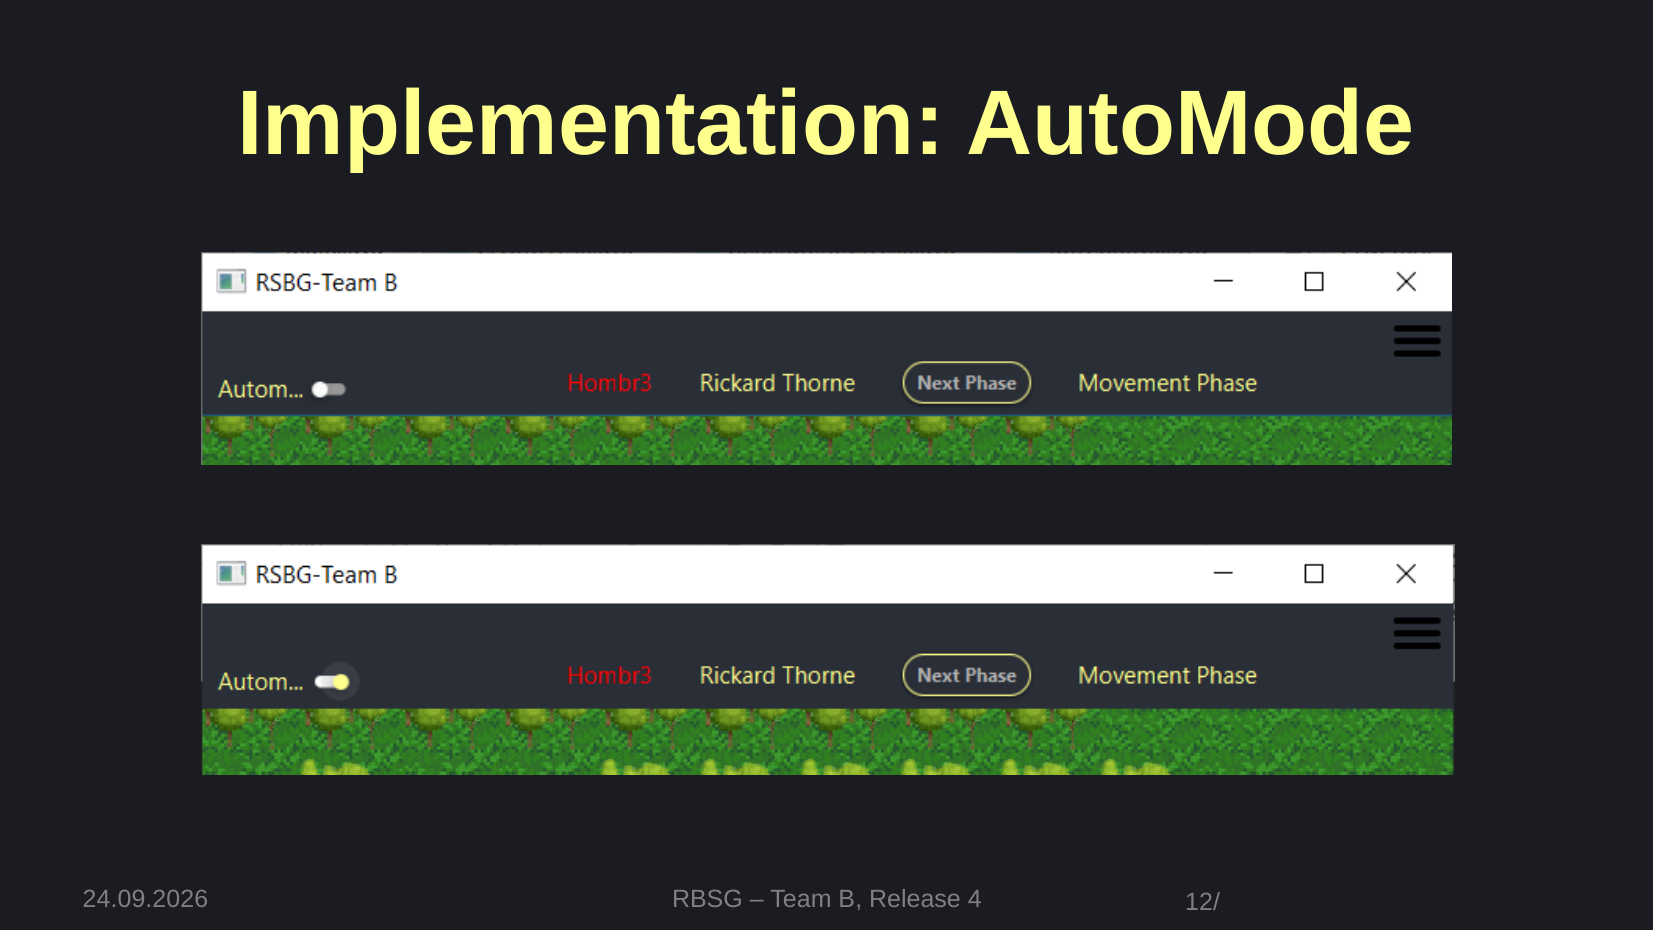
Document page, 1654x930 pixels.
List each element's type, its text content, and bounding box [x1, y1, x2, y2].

text_box RBSG – Team B, Release 4 [565, 882, 1090, 912]
title Implementation: AutoMode [82, 61, 1571, 173]
picture [201, 544, 1455, 775]
text_box 03.09.2019 [82, 882, 468, 912]
text_box / [1185, 885, 1571, 912]
picture [201, 252, 1452, 465]
